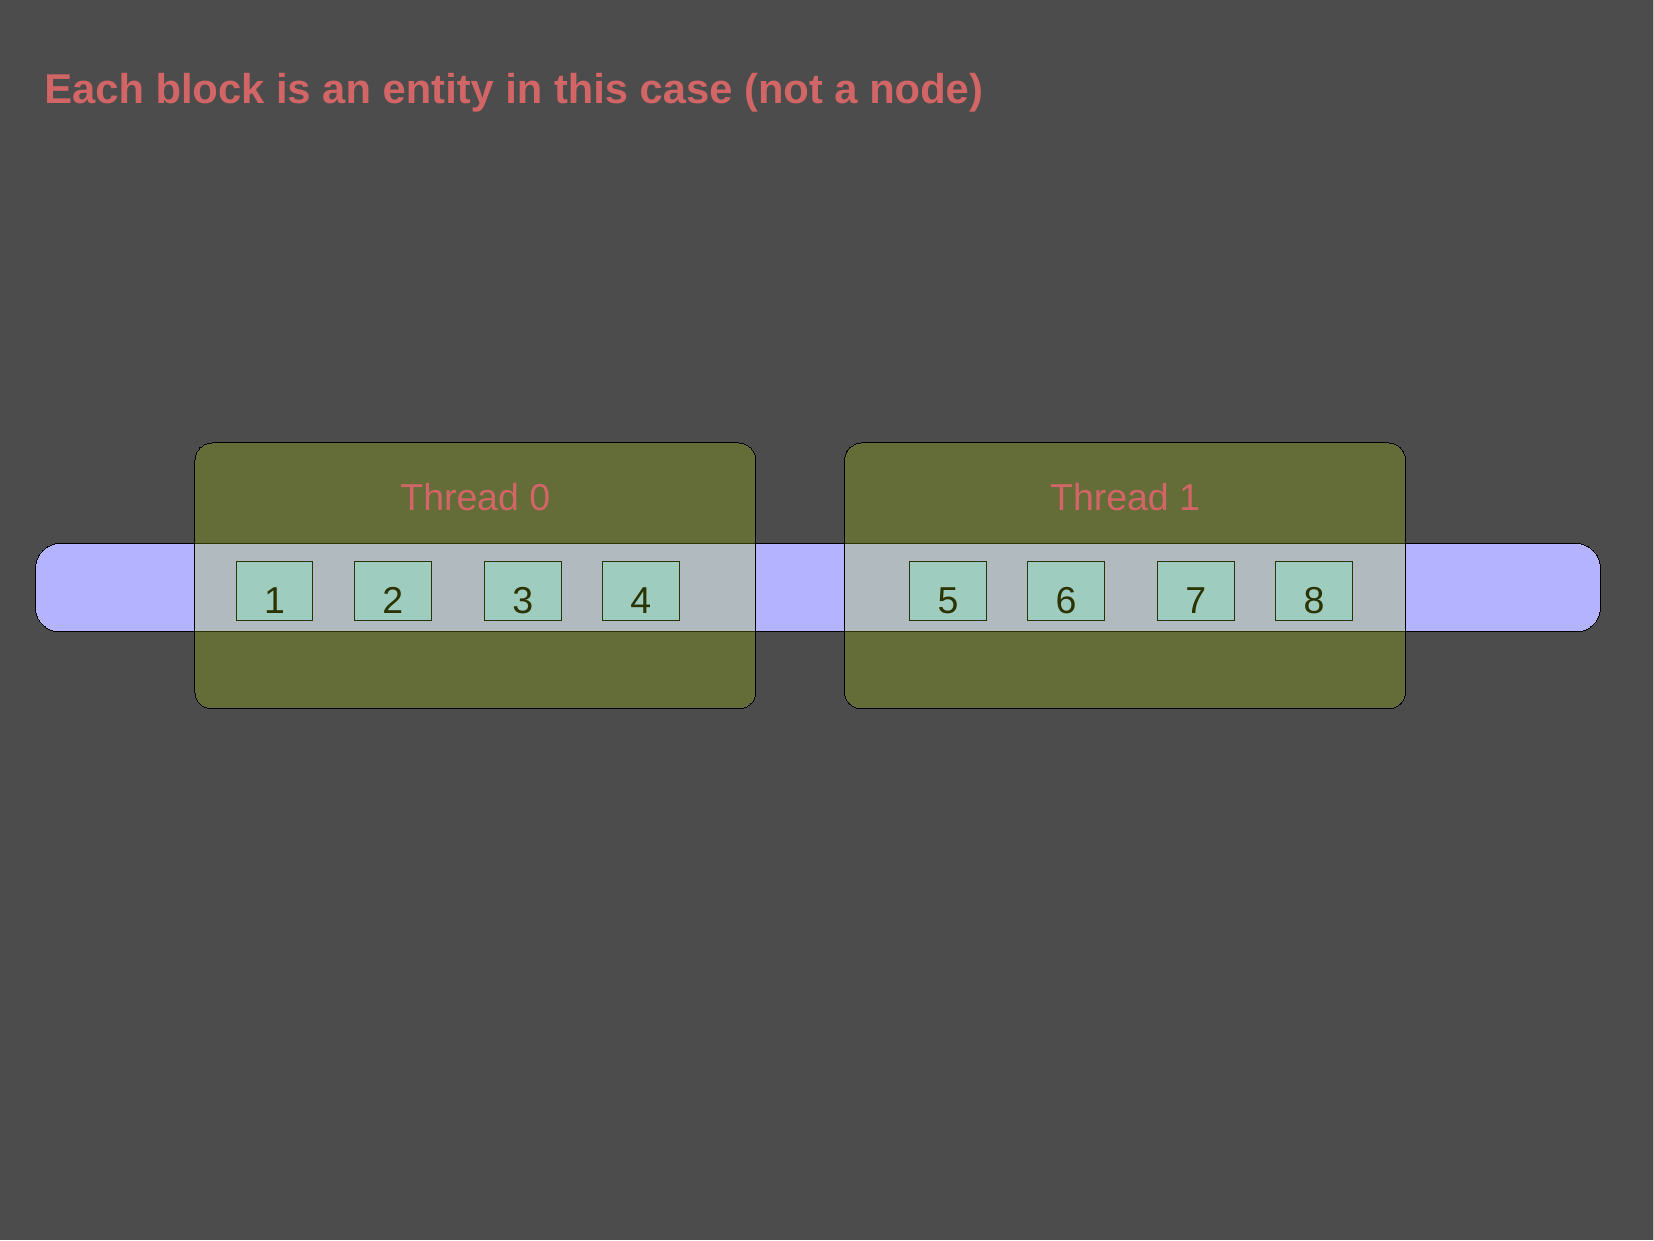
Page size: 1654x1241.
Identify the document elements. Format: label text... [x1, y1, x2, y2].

text_box [1406, 543, 1601, 632]
text_box Each block is an entity in this case (not a node) [29, 35, 1595, 98]
text_box [756, 543, 844, 632]
text_box [35, 543, 194, 632]
text_box Thread 0 [194, 442, 756, 709]
text_box Thread 1 [844, 442, 1406, 709]
